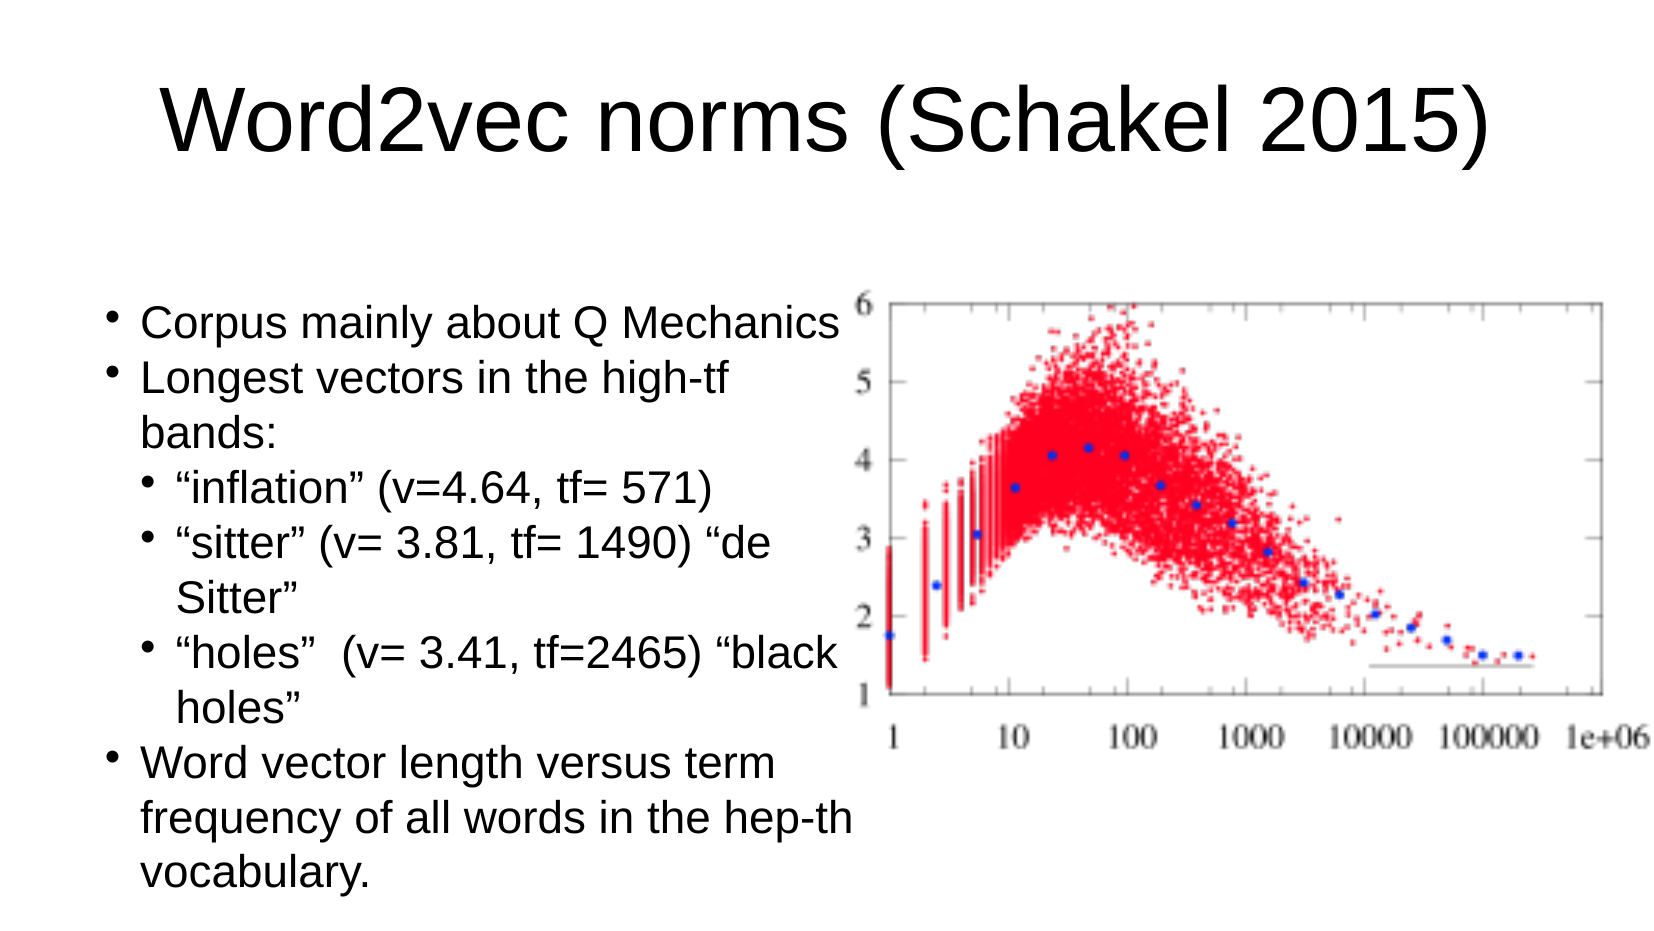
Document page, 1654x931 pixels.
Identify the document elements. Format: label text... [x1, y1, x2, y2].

text_box Corpus mainly about Q Mechanics Longest vectors in the high-tf bands: “inflation” (v=4.64, tf= 571) “sitter” (v= 3.81, tf= 1490) “de Sitter” “holes” (v= 3.41, tf=2465) “black holes” Word vector length versus term frequency of all words in the hep-th vocabulary. [89, 285, 870, 915]
text_box Word2vec norms (Schakel 2015) [82, 37, 1571, 193]
picture [812, 269, 1654, 778]
